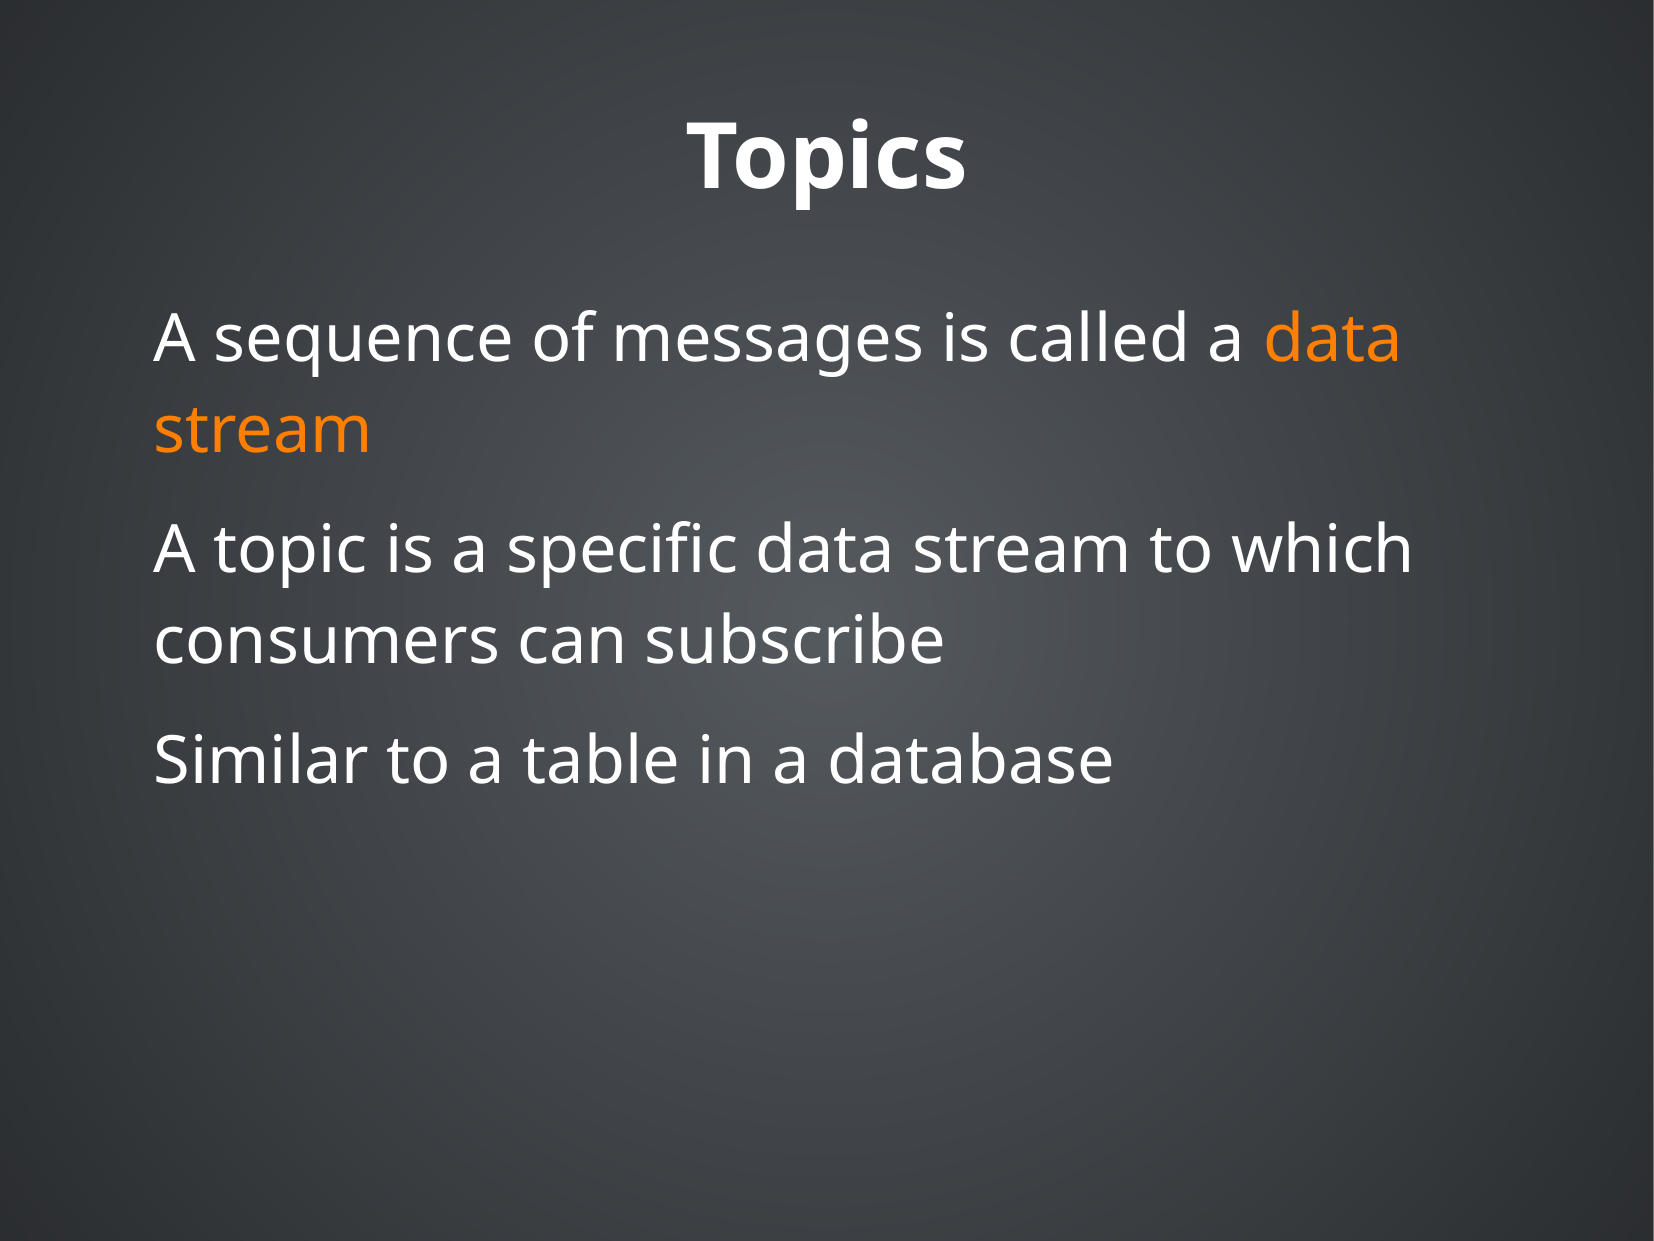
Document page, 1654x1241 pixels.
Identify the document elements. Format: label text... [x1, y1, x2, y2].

picture [0, 0, 1654, 1241]
list A sequence of messages is called a data stream A topic is a specific data stream to which consumers can subscribe Similar to a table in a database [82, 290, 1571, 1109]
title Topics [82, 49, 1571, 257]
